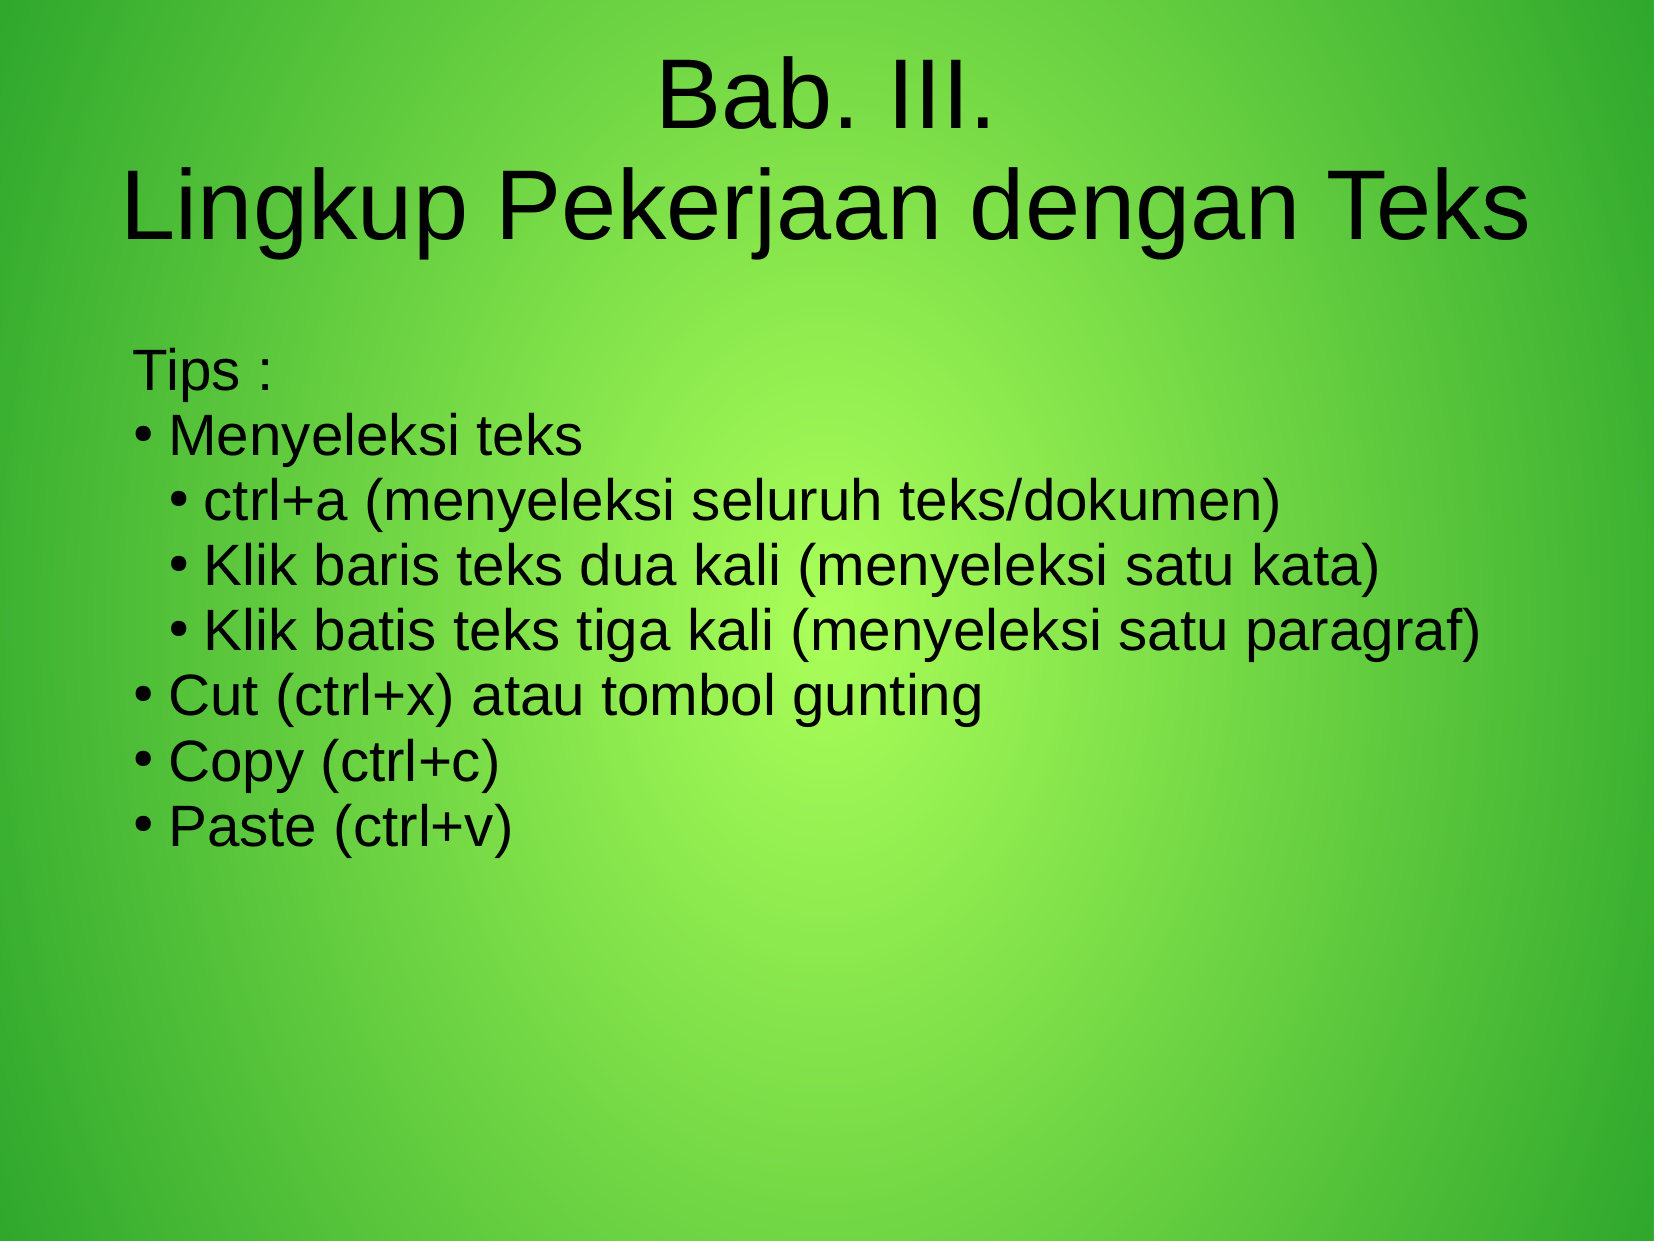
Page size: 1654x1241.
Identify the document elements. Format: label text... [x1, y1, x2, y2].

title Bab. III. Lingkup Pekerjaan dengan Teks [82, 38, 1571, 261]
text_box Tips : Menyeleksi teks ctrl+a (menyeleksi seluruh teks/dokumen) Klik baris teks dua kali (menyeleksi satu kata) Klik batis teks tiga kali (menyeleksi satu paragraf) Cut (ctrl+x) atau tombol gunting Copy (ctrl+c) Paste (ctrl+v) [118, 330, 1583, 868]
